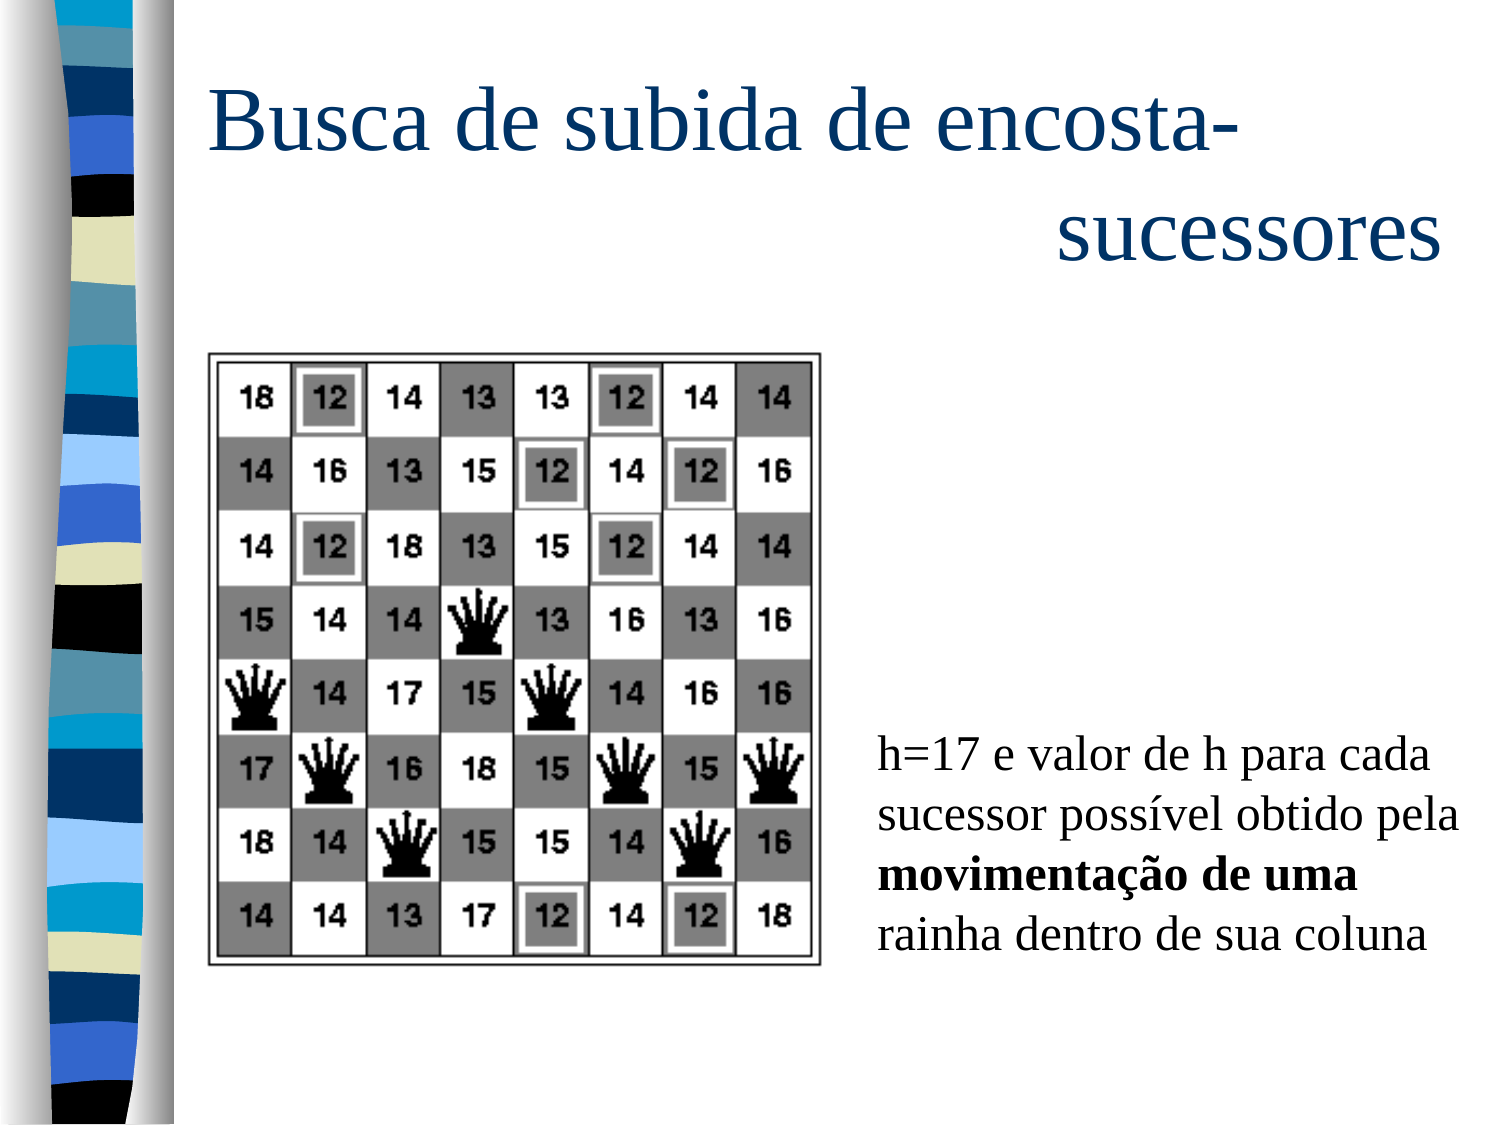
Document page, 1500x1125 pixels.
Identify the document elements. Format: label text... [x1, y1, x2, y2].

title Busca de subida de encosta- sucessores [192, 51, 1468, 287]
picture [200, 349, 826, 976]
text_box h=17 e valor de h para cada sucessor possível obtido pela movimentação de uma rainha dentro de sua coluna [862, 712, 1476, 1028]
